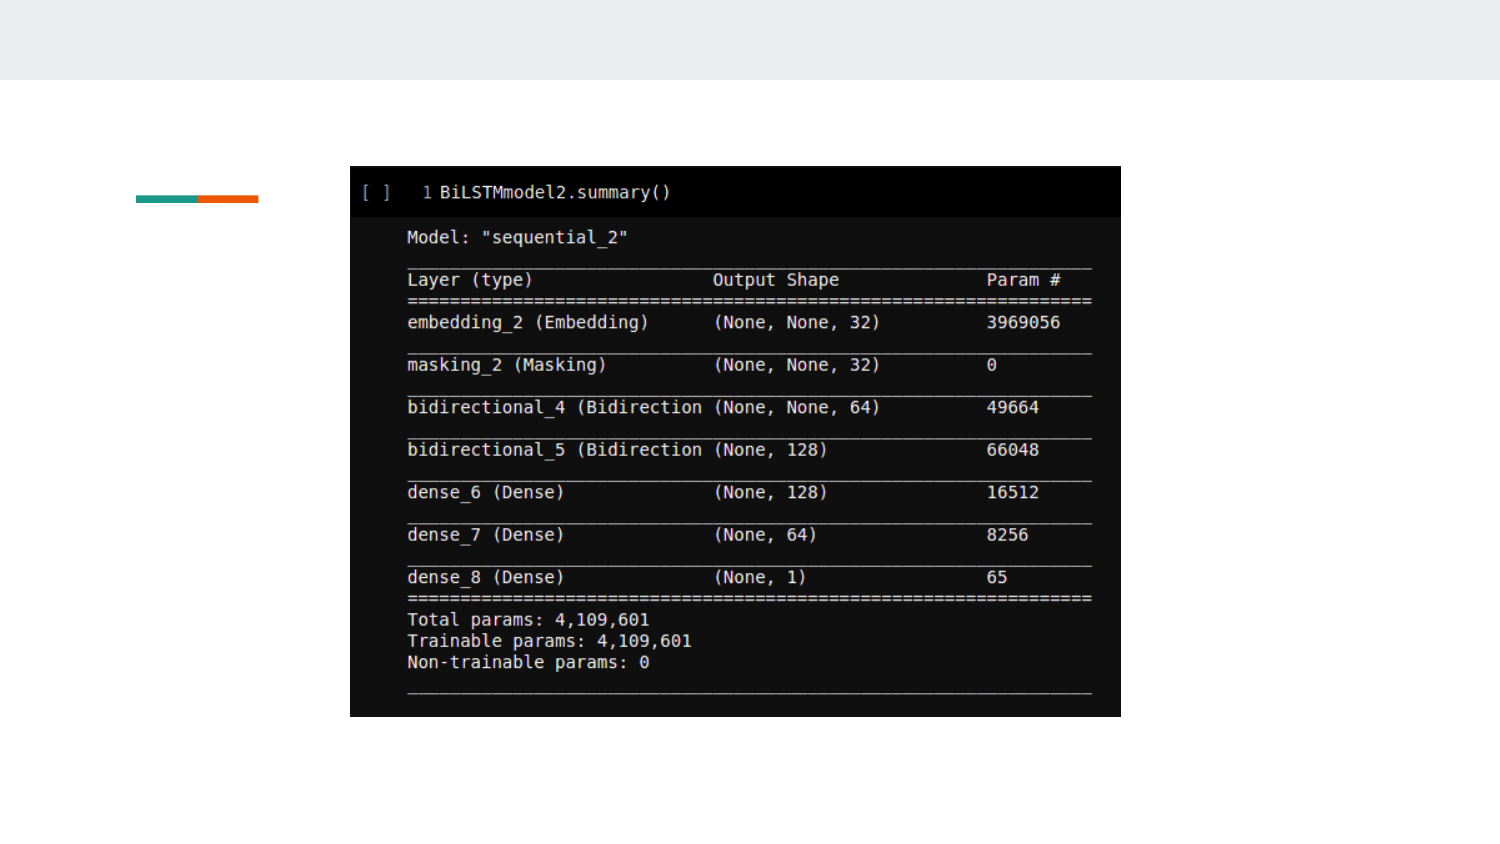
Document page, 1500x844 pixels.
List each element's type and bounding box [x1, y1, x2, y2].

picture [350, 166, 1121, 717]
